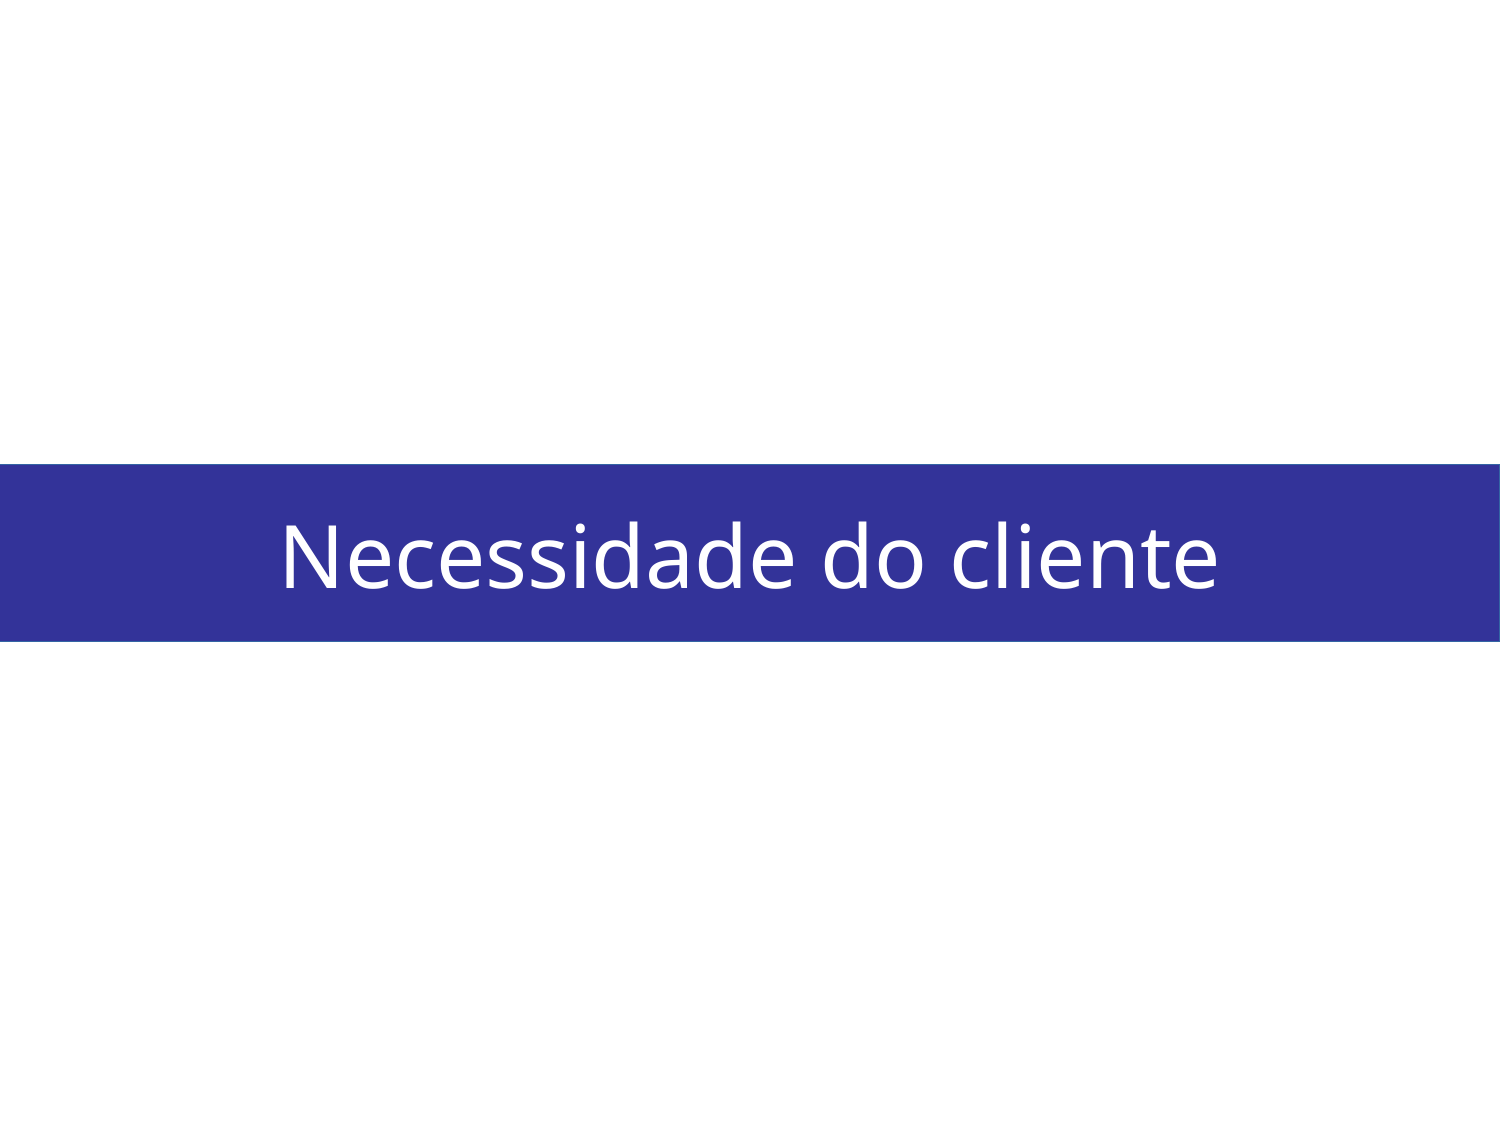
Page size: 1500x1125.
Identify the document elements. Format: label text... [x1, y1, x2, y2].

text_box Necessidade do cliente [0, 464, 1500, 642]
